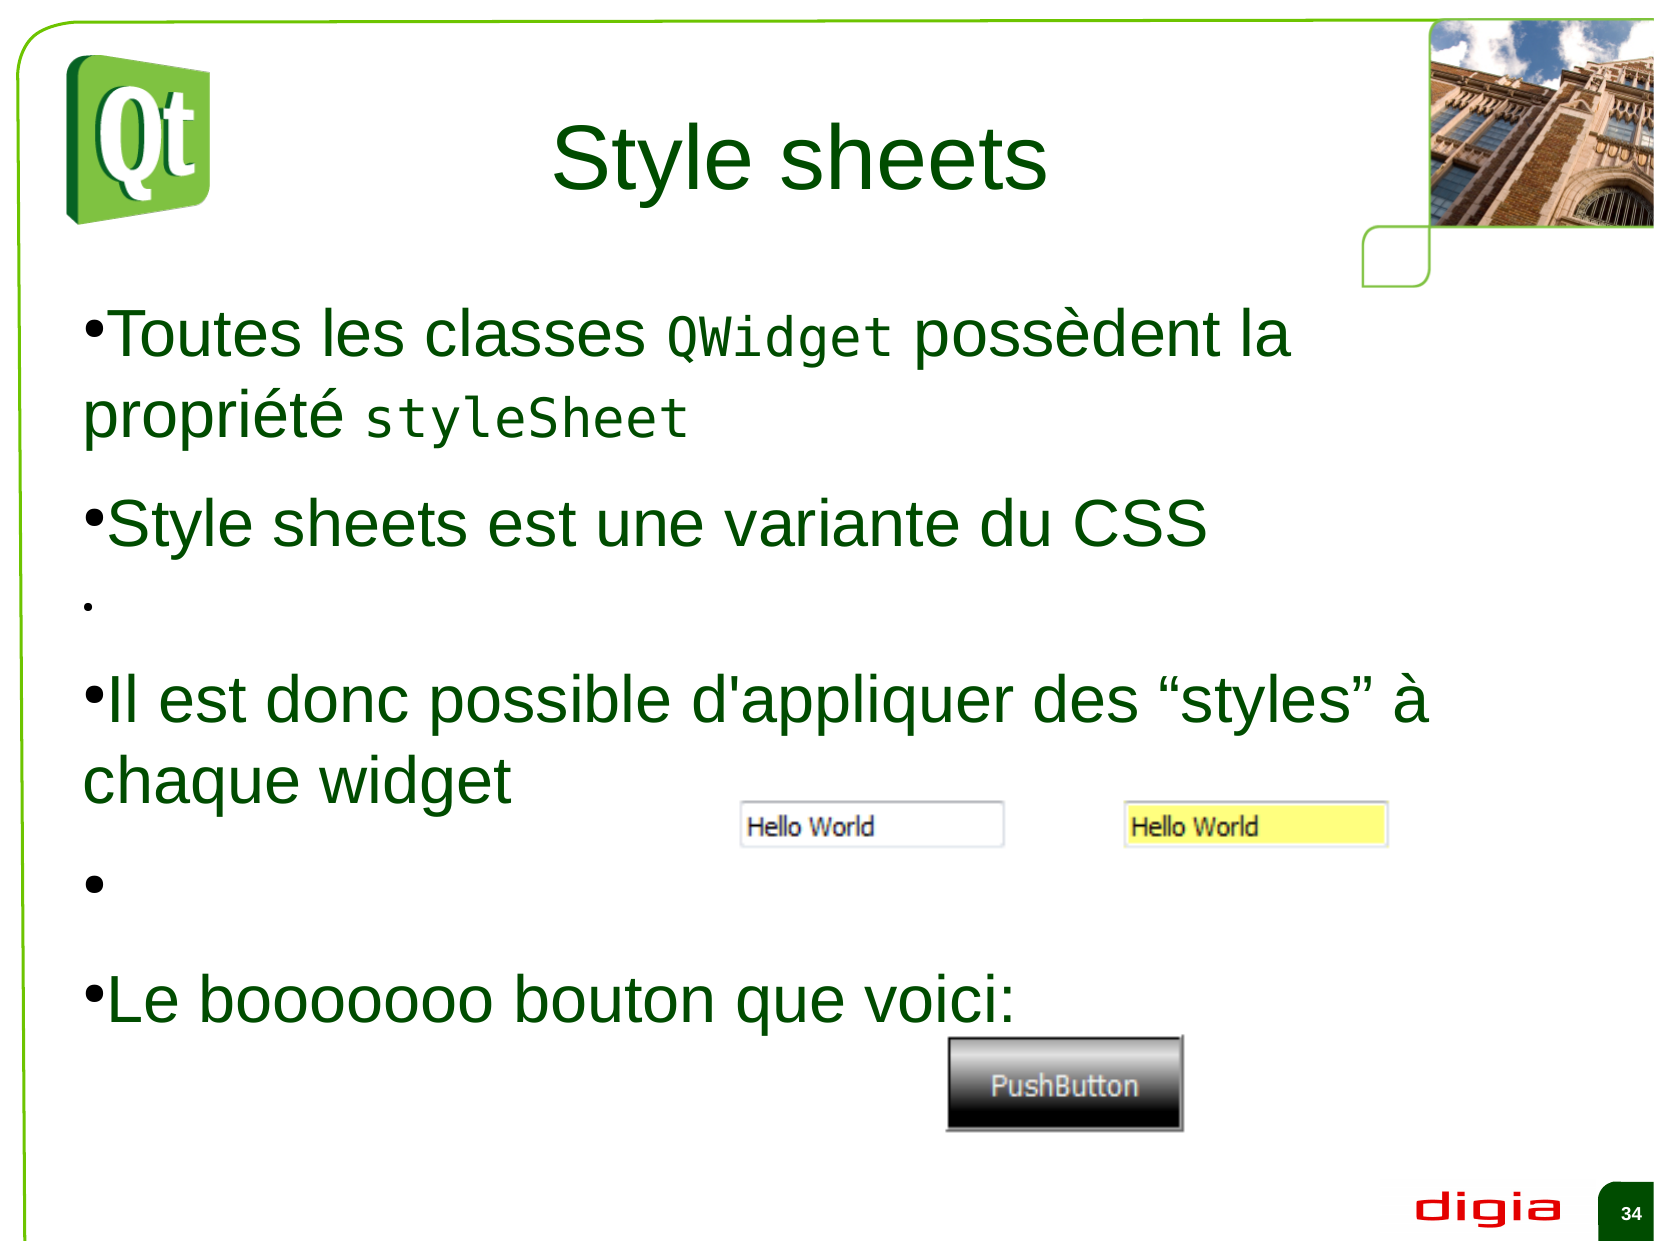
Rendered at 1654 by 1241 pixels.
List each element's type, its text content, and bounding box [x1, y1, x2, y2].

picture [738, 799, 1008, 851]
picture [1338, 7, 1654, 308]
list Toutes les classes QWidget possèdent la propriété styleSheet Style sheets est une variante du CSS Il est donc possible d'appliquer des “styles” à chaque widget Le booooooo bouton que voici: [82, 290, 1571, 1094]
title Style sheets [263, 49, 1338, 257]
picture [944, 1033, 1187, 1135]
picture [1122, 799, 1392, 851]
